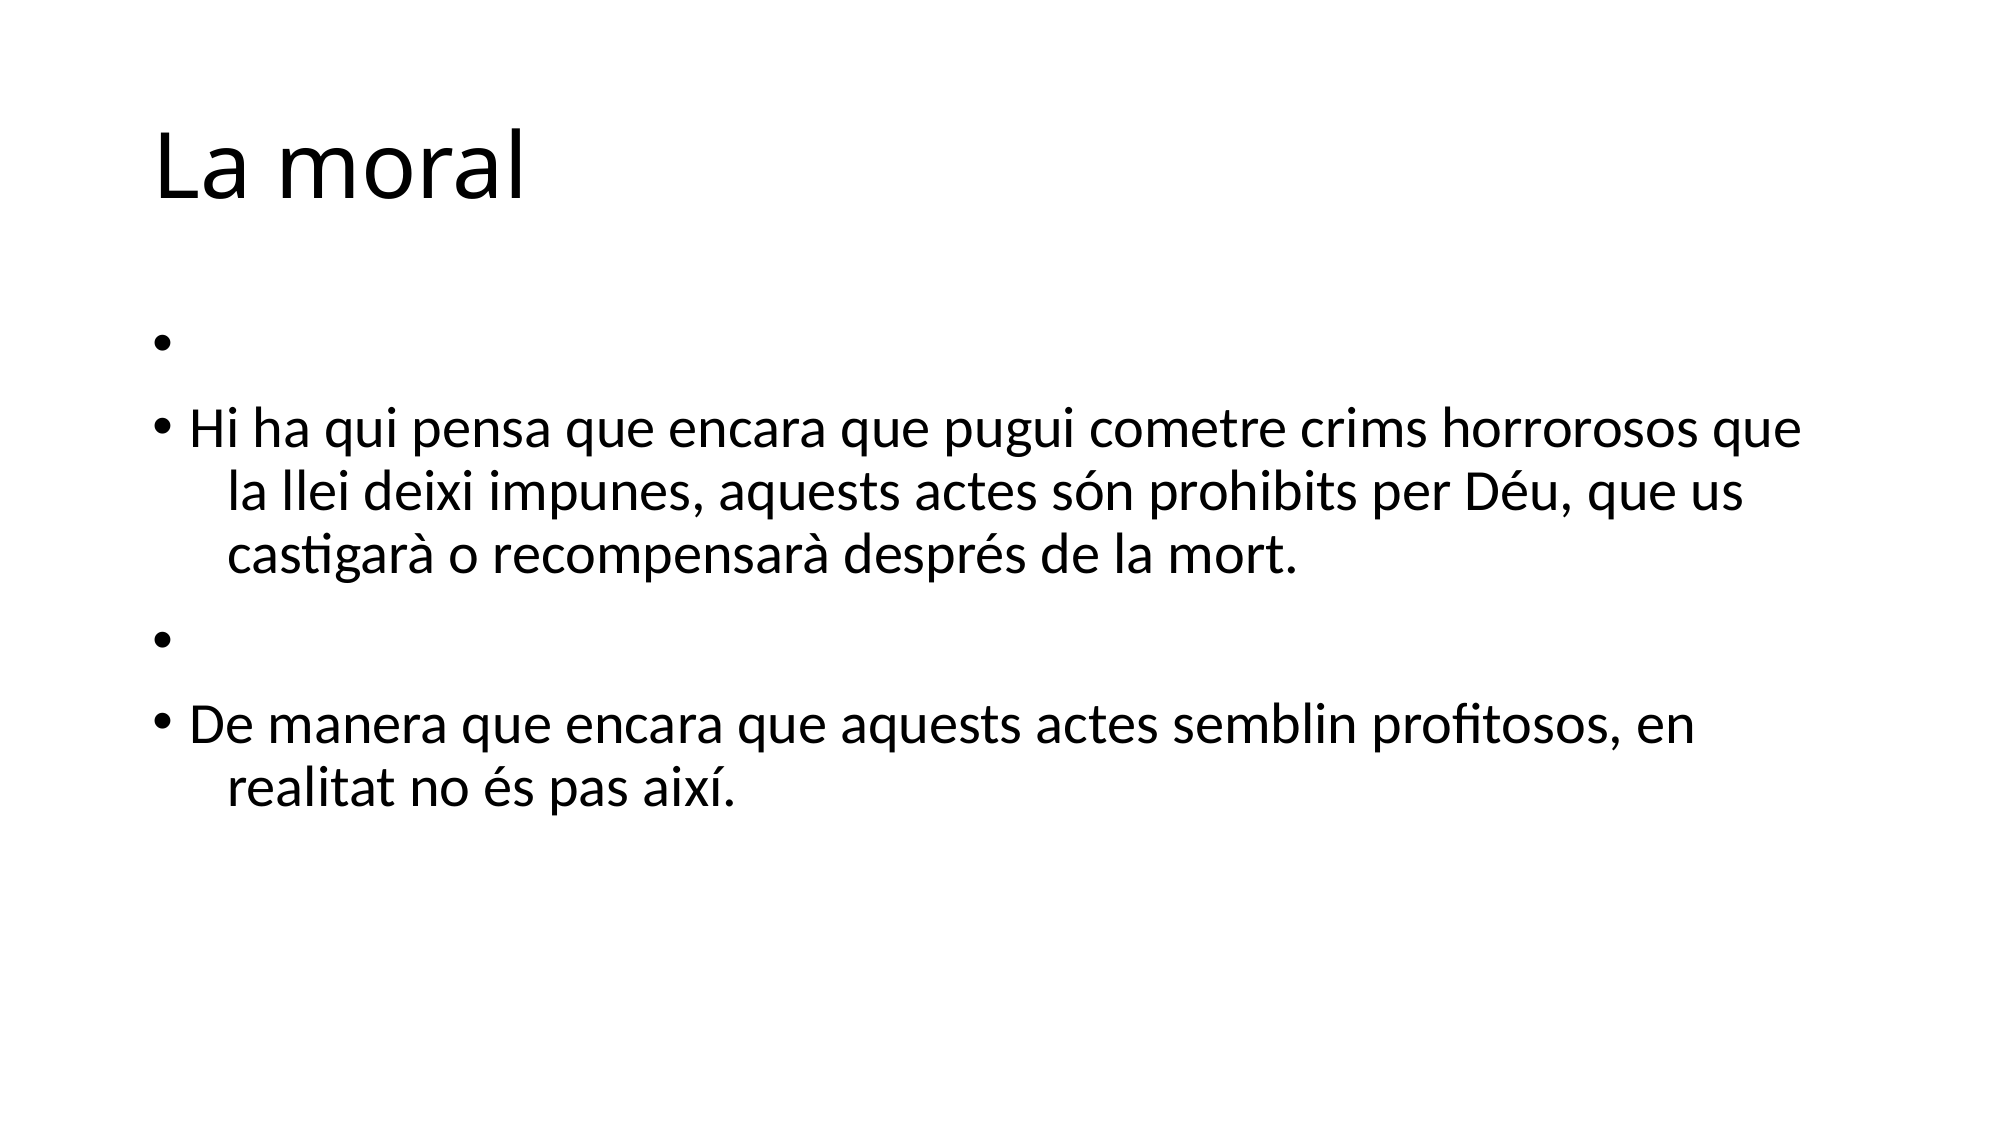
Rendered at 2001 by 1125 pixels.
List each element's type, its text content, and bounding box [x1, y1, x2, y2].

list Hi ha qui pensa que encara que pugui cometre crims horrorosos que la llei deixi impunes, aquests actes són prohibits per Déu, que us castigarà o recompensarà després de la mort. De manera que encara que aquests actes semblin profitosos, en realitat no és pas així. [137, 299, 1863, 1014]
title La moral [137, 59, 1863, 278]
